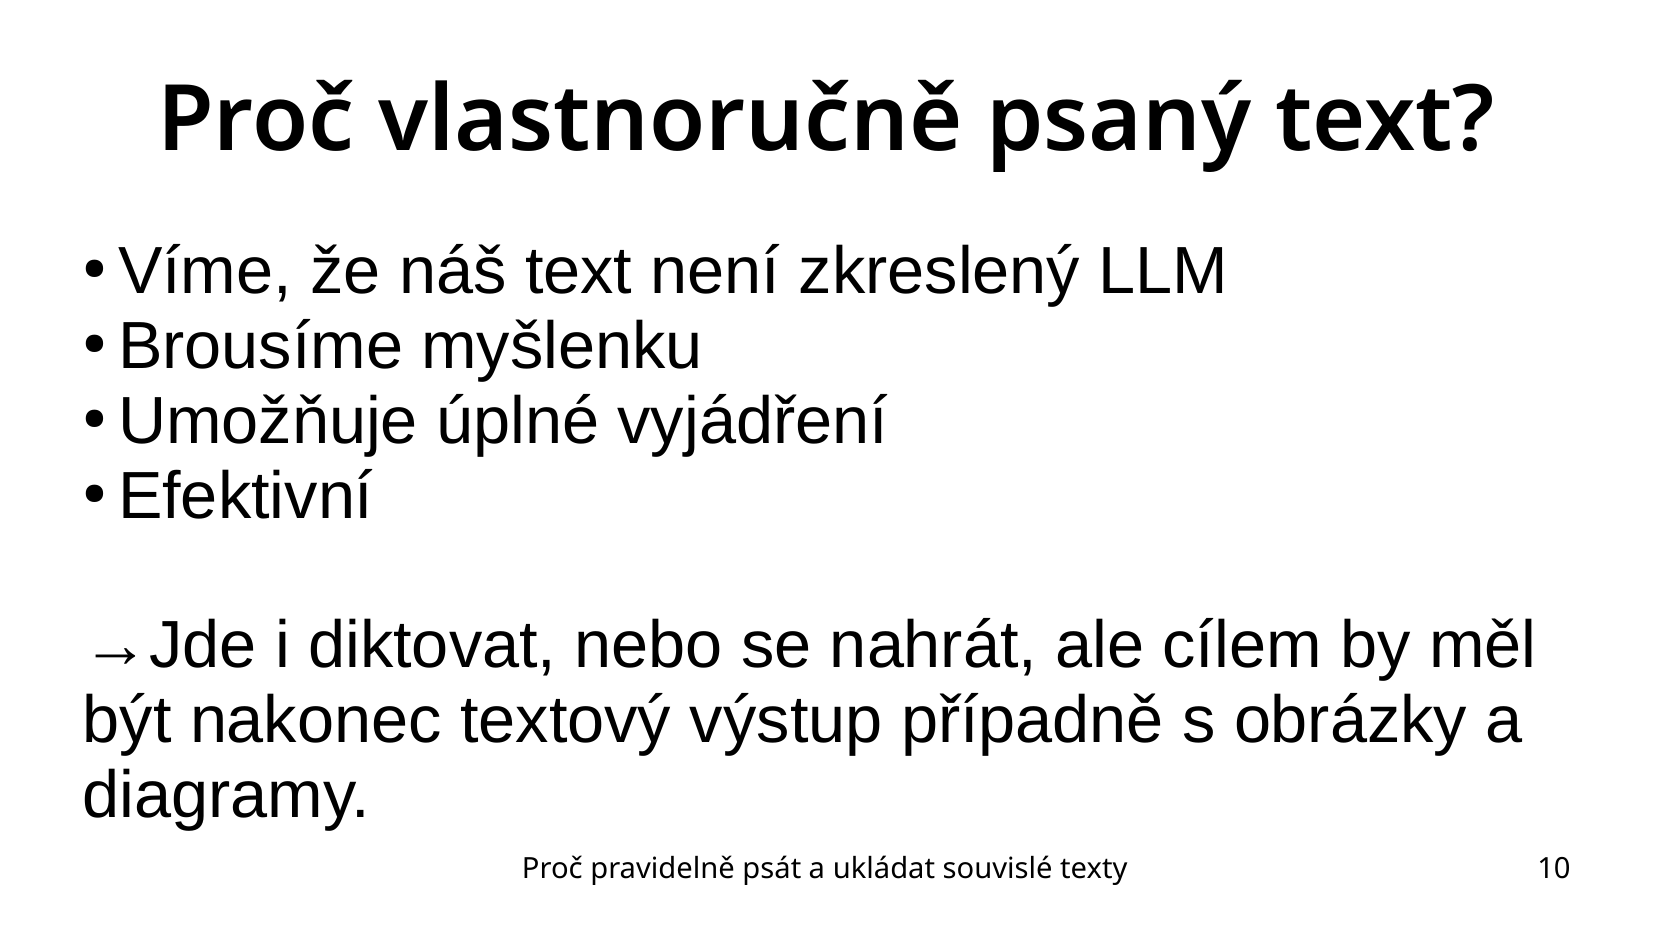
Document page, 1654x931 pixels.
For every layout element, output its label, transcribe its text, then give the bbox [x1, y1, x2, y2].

title Proč vlastnoručně psaný text? [82, 37, 1571, 193]
subtitle Víme, že náš text není zkreslený LLM Brousíme myšlenku Umožňuje úplné vyjádření Efektivní →Jde i diktovat, nebo se nahrát, ale cílem by měl být nakonec textový výstup případně s obrázky a diagramy. [82, 233, 1571, 832]
